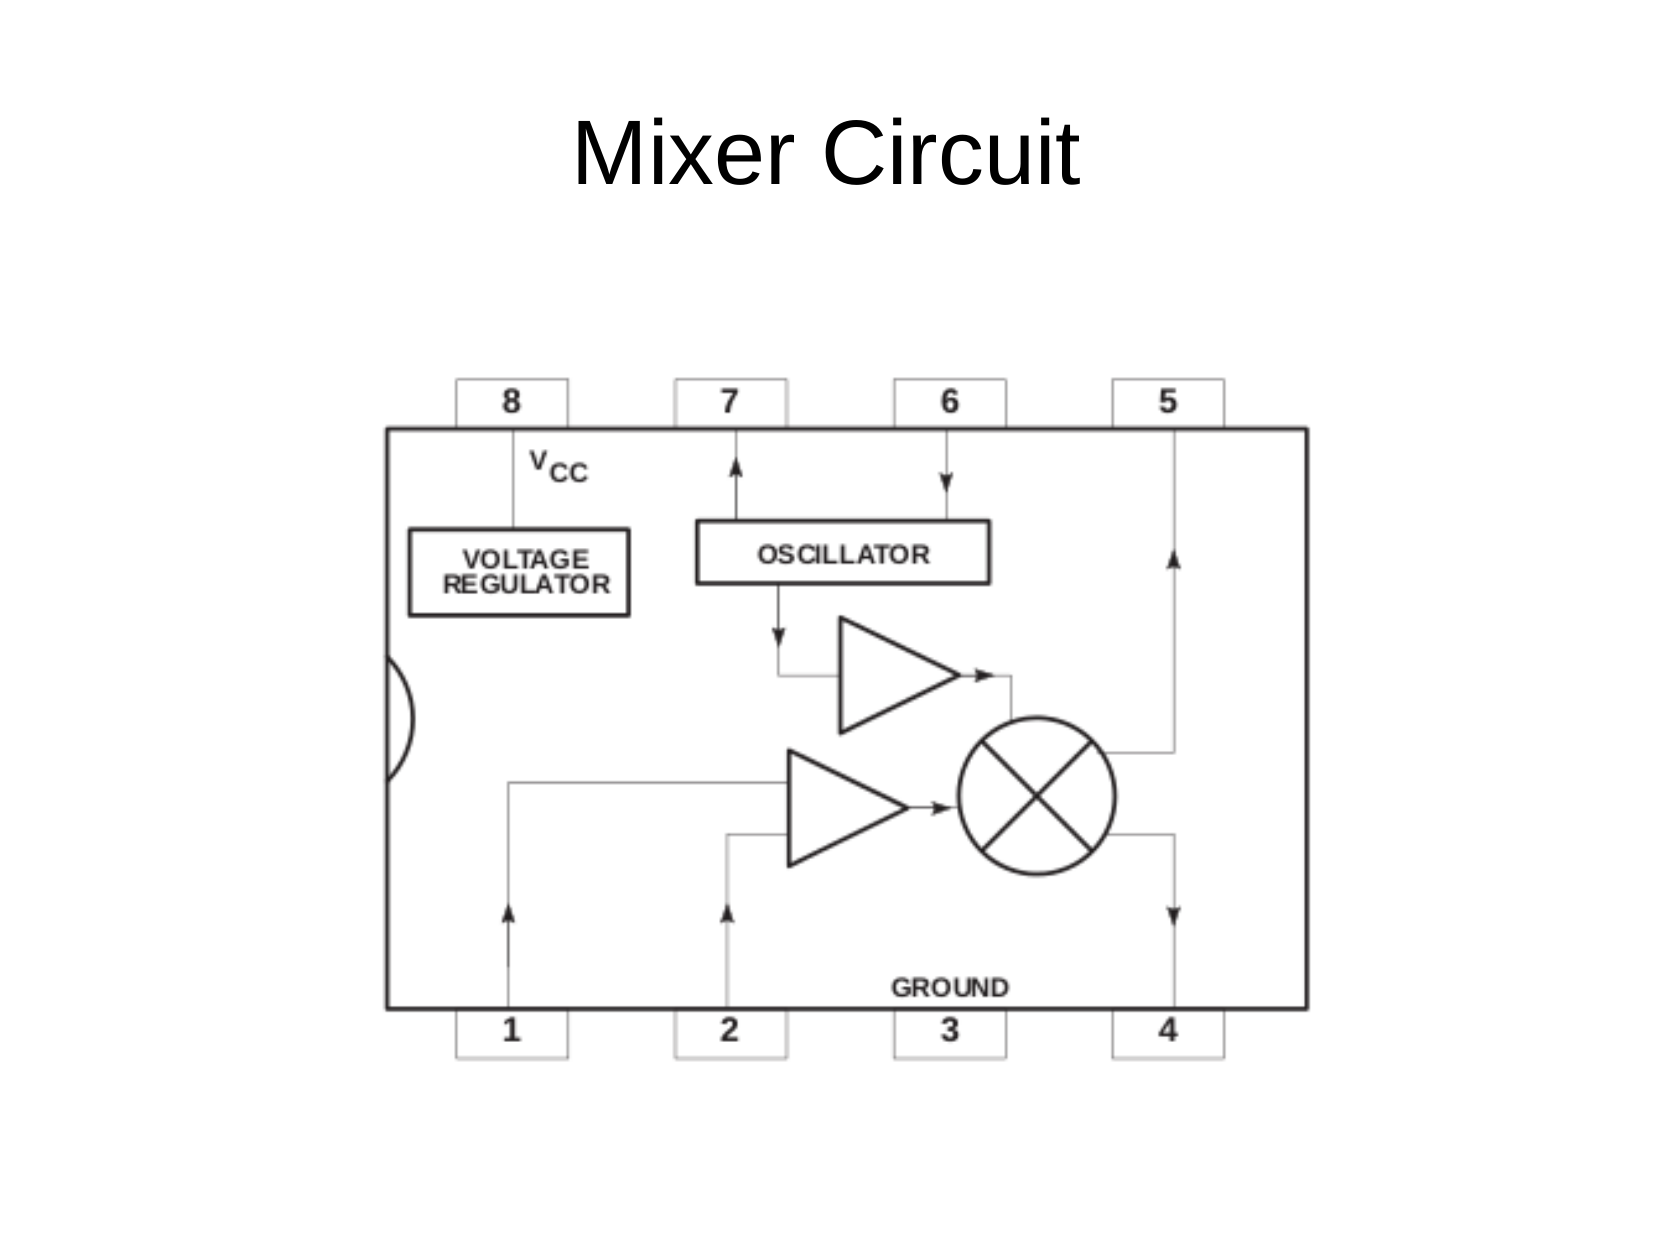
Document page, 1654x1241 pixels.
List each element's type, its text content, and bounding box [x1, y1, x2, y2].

picture [265, 354, 1459, 1090]
title Mixer Circuit [82, 49, 1571, 257]
